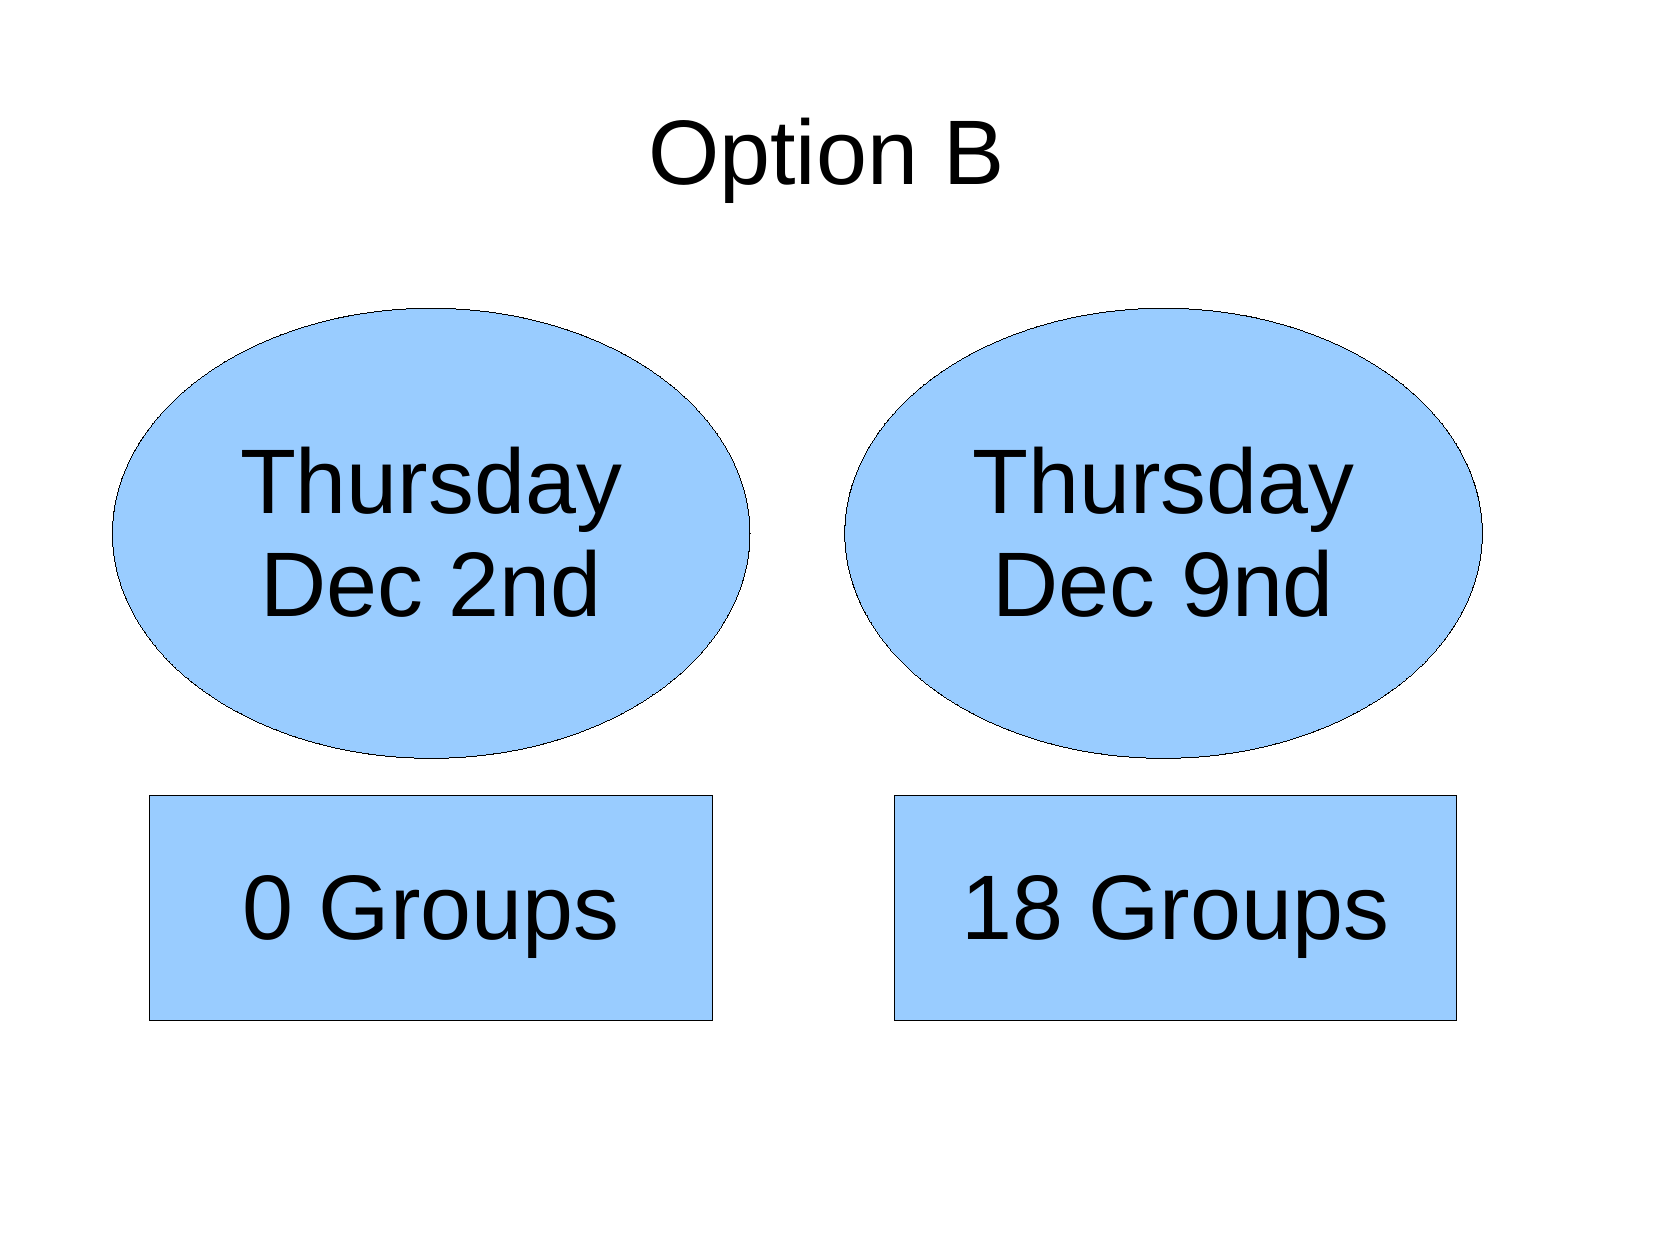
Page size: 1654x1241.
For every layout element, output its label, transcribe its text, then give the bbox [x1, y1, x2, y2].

text_box 0 Groups [149, 795, 713, 1021]
title Option B [82, 56, 1571, 250]
text_box 18 Groups [894, 795, 1457, 1021]
text_box Thursday Dec 9nd [844, 308, 1483, 759]
text_box Thursday Dec 2nd [112, 308, 751, 759]
